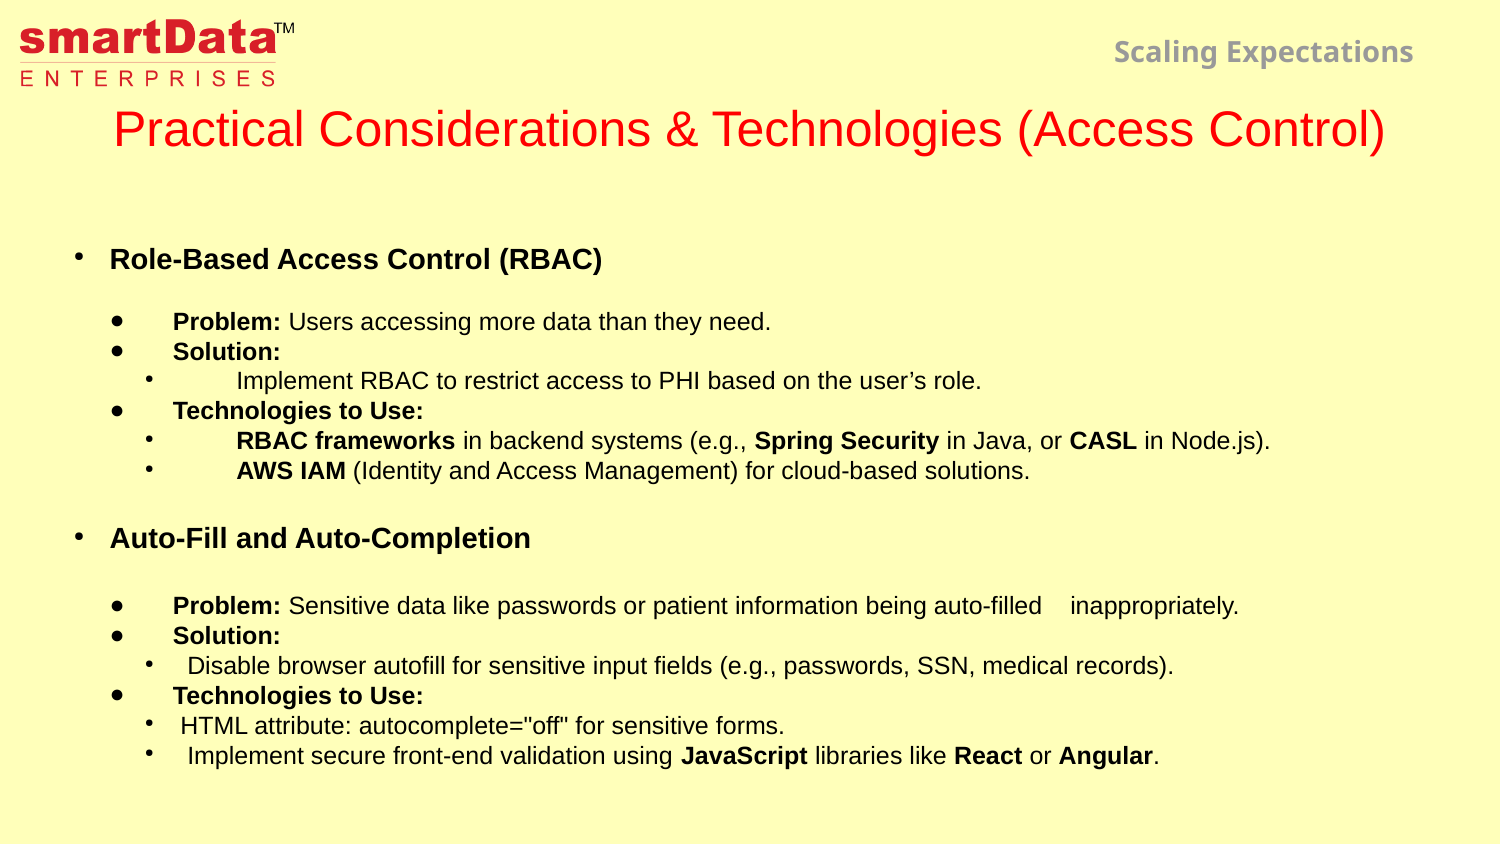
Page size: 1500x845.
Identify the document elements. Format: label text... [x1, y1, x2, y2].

text_box Scaling Expectations [1039, 18, 1490, 94]
text_box Role-Based Access Control (RBAC) Problem: Users accessing more data than they need. Solution: Implement RBAC to restrict access to PHI based on the user’s role. Technologies to Use: RBAC frameworks in backend systems (e.g., Spring Security in Java, or CASL in Node.js). AWS IAM (Identity and Access Management) for cloud-based solutions. Auto-Fill and Auto-Completion Problem: Sensitive data like passwords or patient information being auto-filled inappropriately. Solution: Disable browser autofill for sensitive input fields (e.g., passwords, SSN, medical records). Technologies to Use: HTML attribute: autocomplete="off" for sensitive forms. Implement secure front-end validation using JavaScript libraries like React or Angular. [59, 232, 1388, 777]
picture [0, 18, 295, 108]
title Practical Considerations & Technologies (Access Control) [75, 59, 1425, 200]
